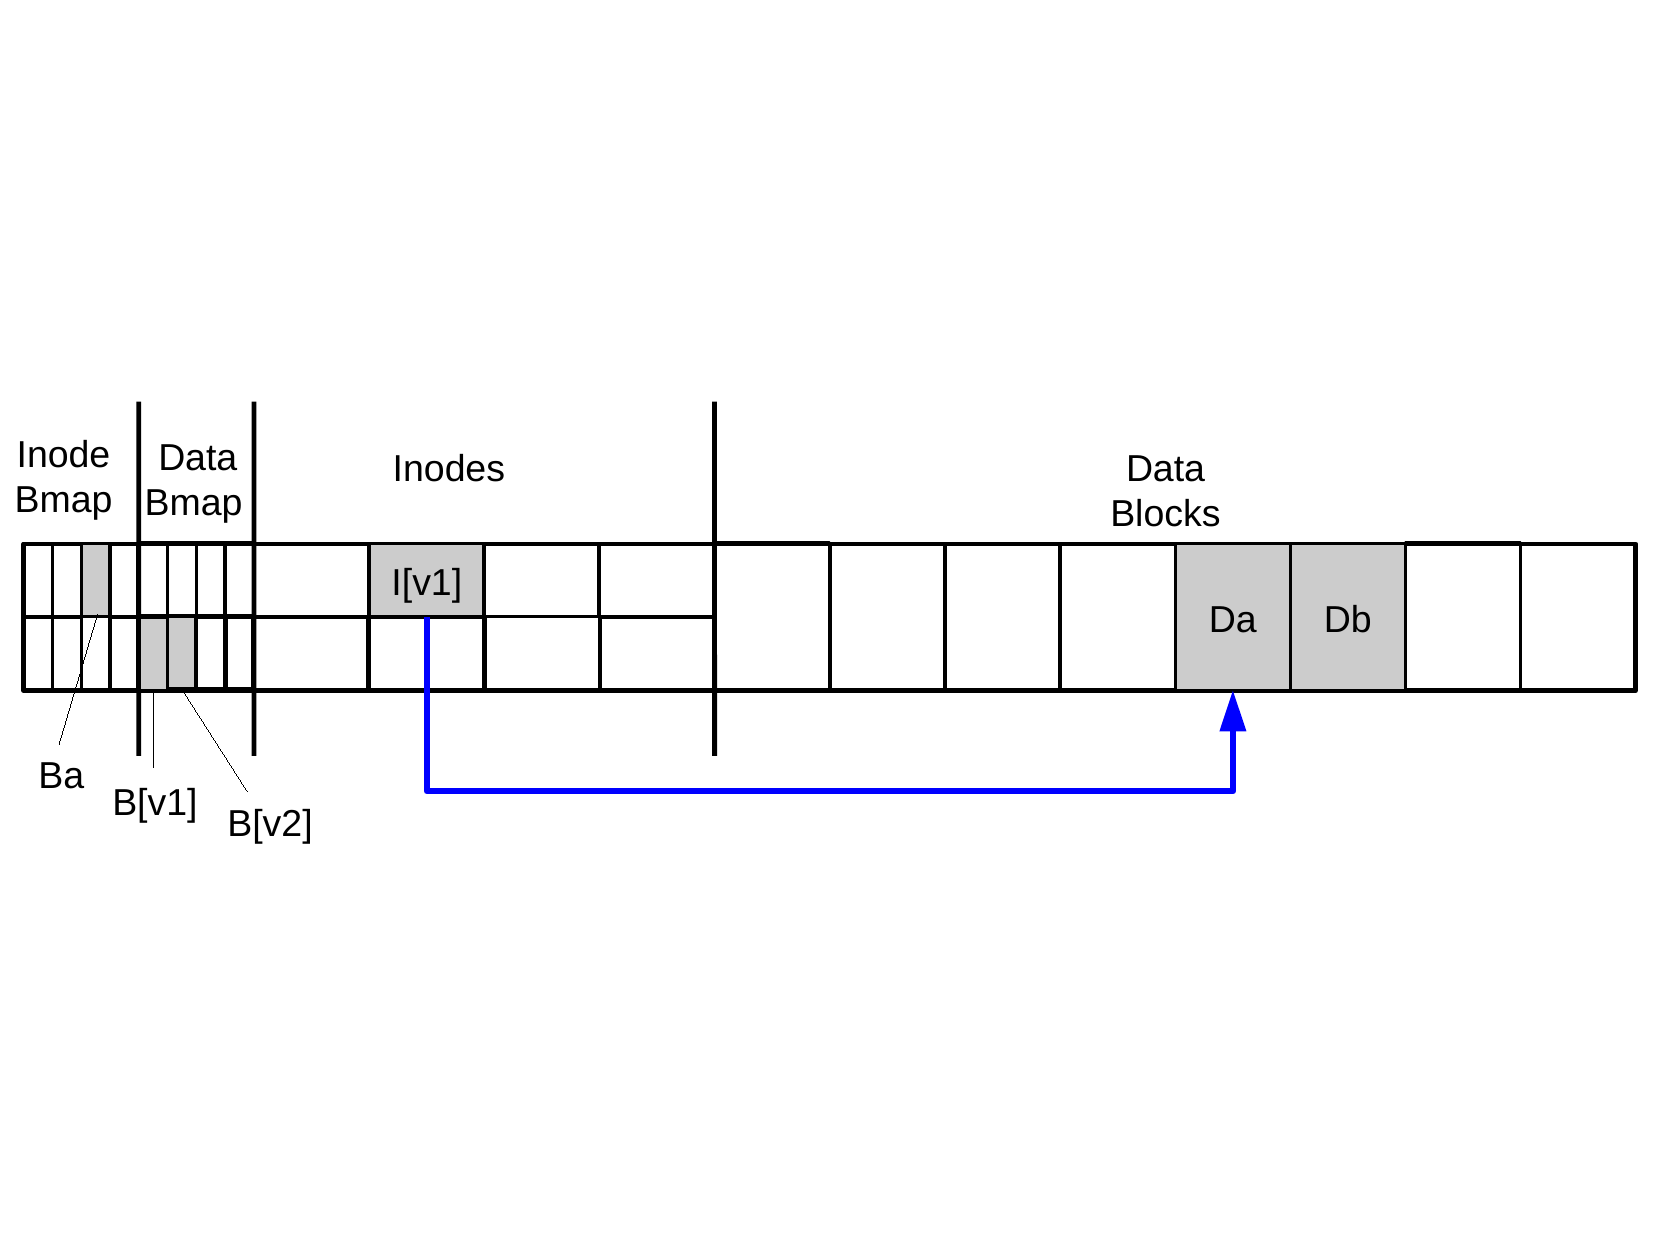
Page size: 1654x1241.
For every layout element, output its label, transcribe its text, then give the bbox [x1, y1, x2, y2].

text_box Data Blocks [1051, 437, 1281, 494]
text_box B[v1] [97, 770, 213, 827]
text_box [139, 615, 194, 691]
text_box B[v2] [212, 791, 328, 849]
text_box Inode Bmap [0, 422, 139, 522]
text_box Ba [23, 744, 99, 801]
text_box I[v1] [369, 543, 482, 616]
text_box [81, 543, 108, 615]
text_box Inodes [377, 437, 544, 494]
text_box Db [1290, 543, 1404, 691]
text_box Da [1175, 543, 1290, 691]
text_box Data Bmap [129, 425, 266, 524]
